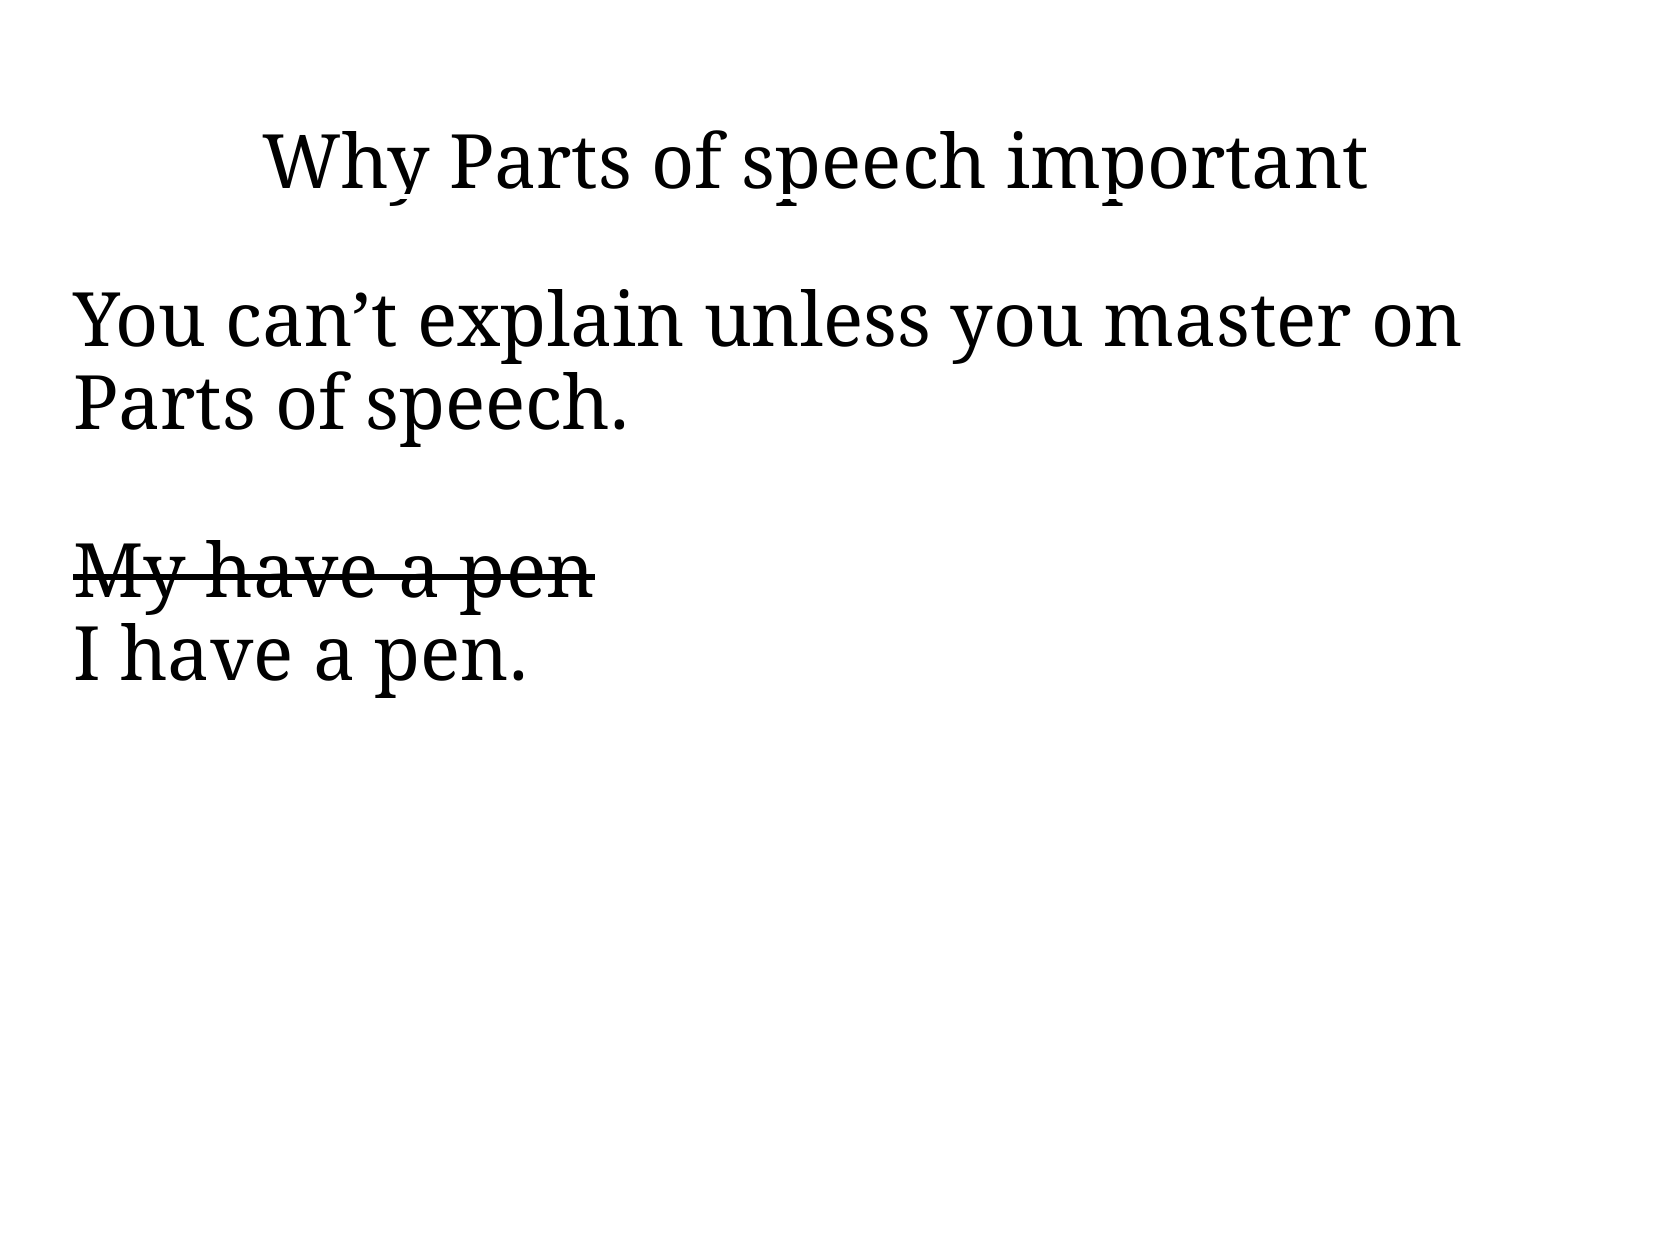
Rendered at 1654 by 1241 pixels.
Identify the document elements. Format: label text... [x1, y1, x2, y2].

text_box Why Parts of speech important You can’t explain unless you master on Parts of speech. My have a pen I have a pen. [71, 120, 1560, 1140]
